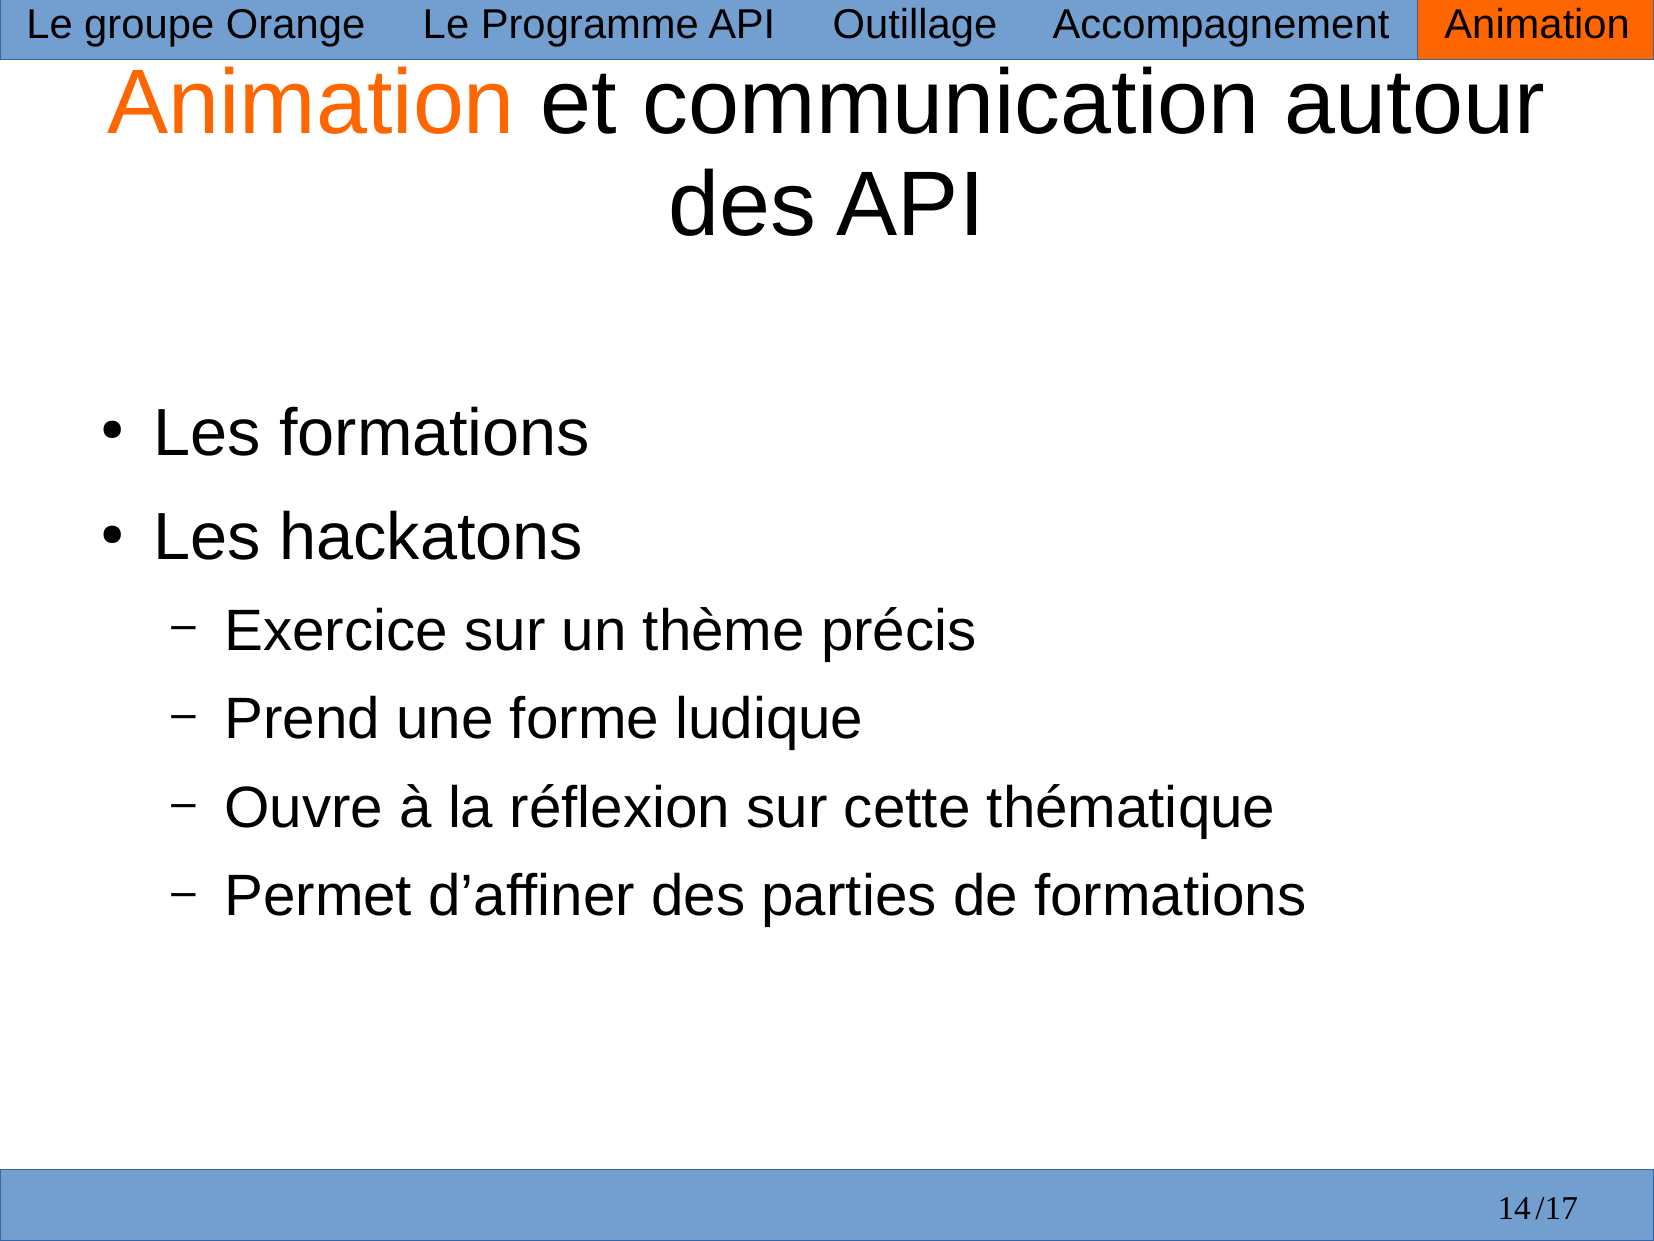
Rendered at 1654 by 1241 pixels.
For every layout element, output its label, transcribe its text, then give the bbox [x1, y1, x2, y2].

list Les formations Les hackatons Exercice sur un thème précis Prend une forme ludique Ouvre à la réflexion sur cette thématique Permet d’affiner des parties de formations [82, 290, 1571, 1010]
title Animation et communication autour des API [82, 60, 1571, 257]
text_box Le groupe Orange Le Programme API Outillage Accompagnement Animation [0, 0, 1654, 60]
